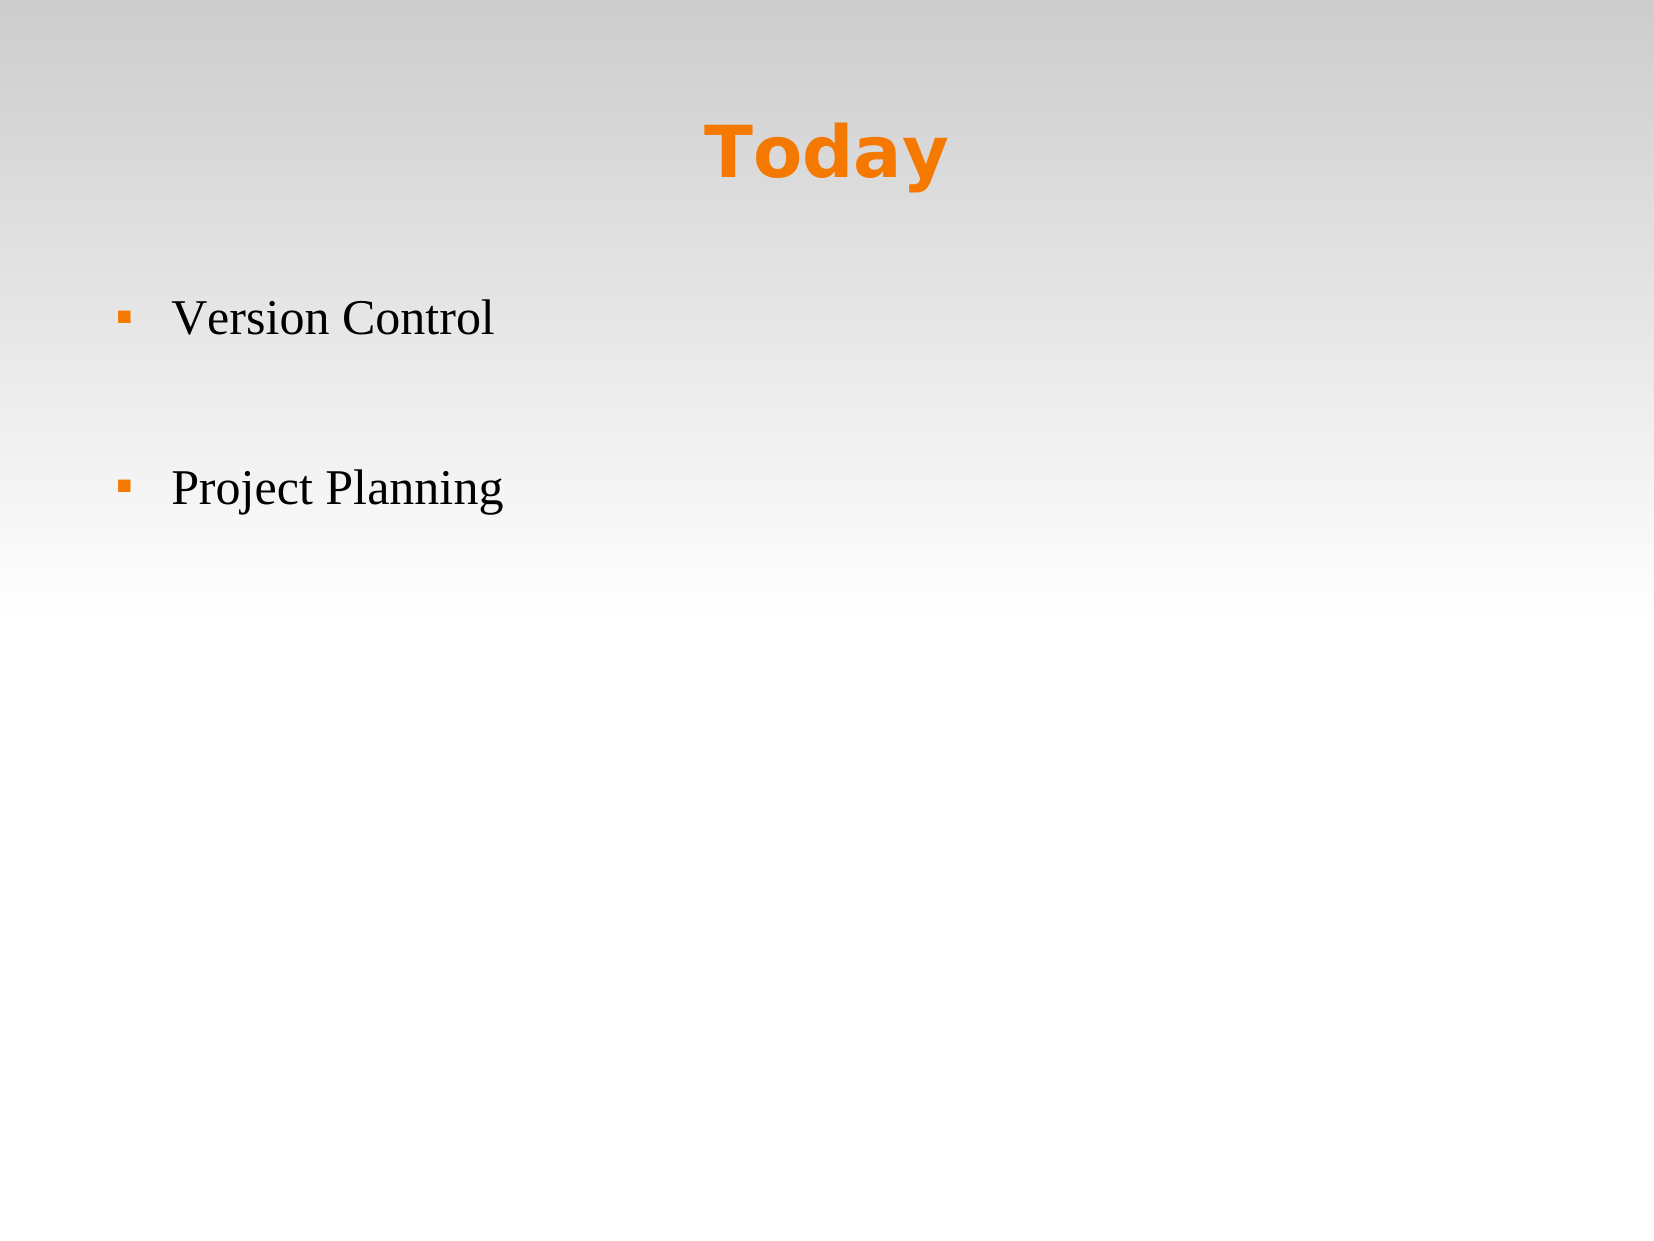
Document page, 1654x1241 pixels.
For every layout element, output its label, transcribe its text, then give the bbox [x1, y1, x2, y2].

title Today [82, 49, 1571, 257]
list Version Control Project Planning [82, 290, 1571, 1094]
